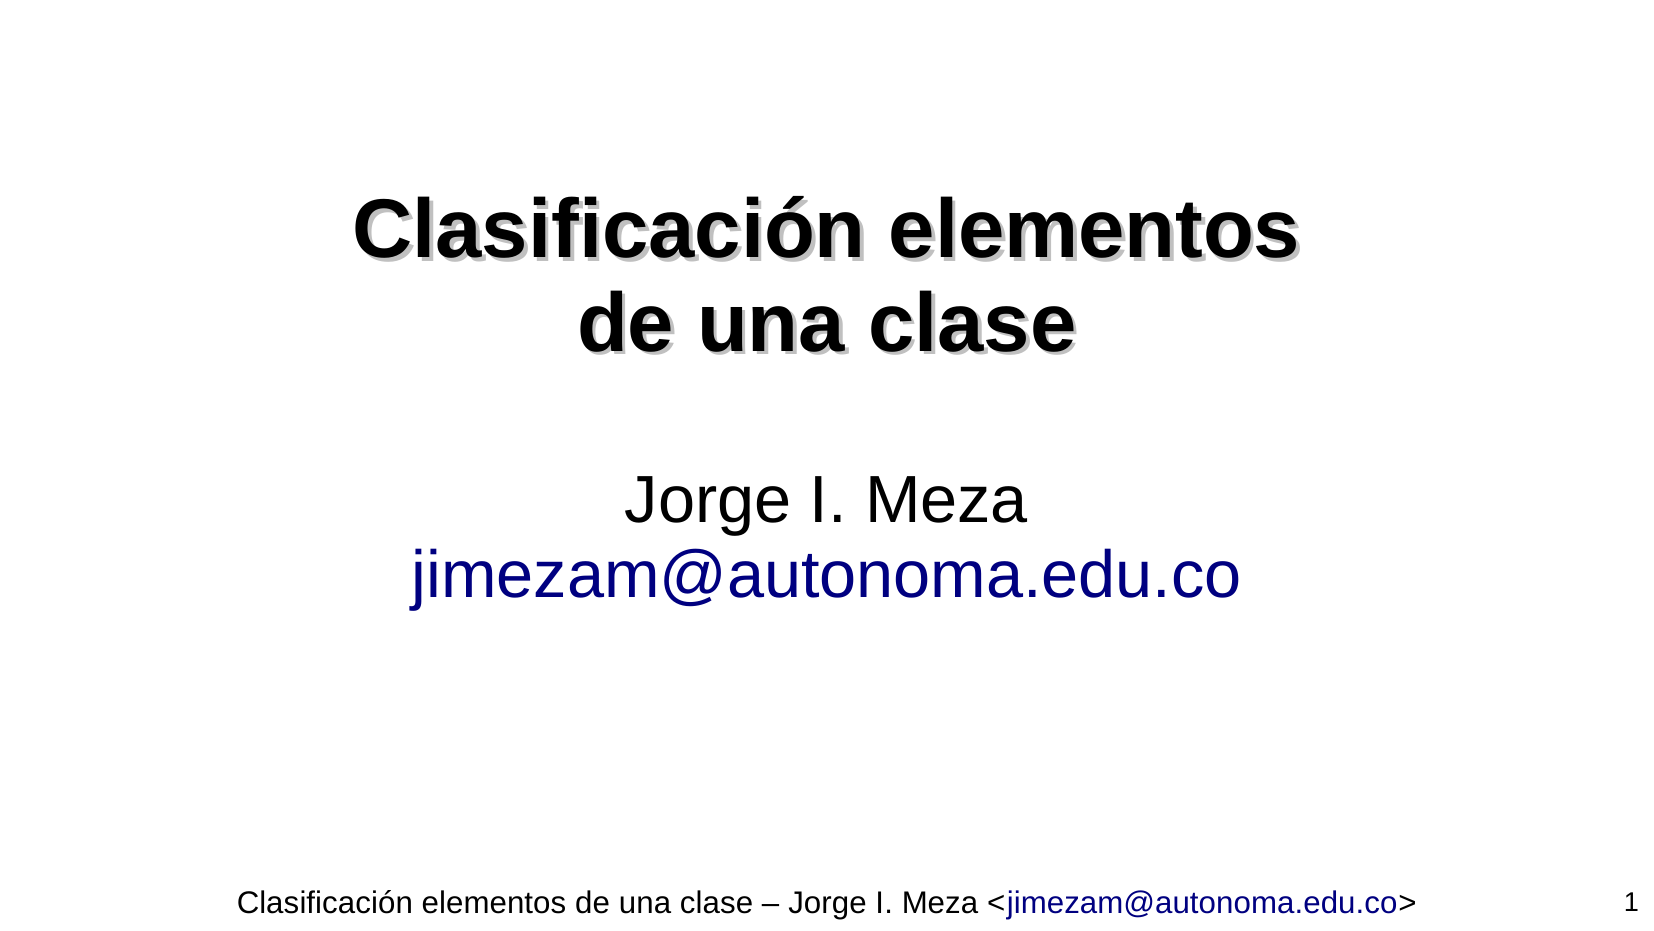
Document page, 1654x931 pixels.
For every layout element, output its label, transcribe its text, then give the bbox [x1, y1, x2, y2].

subtitle Clasificación elementos de una clase Jorge I. Meza jimezam@autonoma.edu.co [82, 37, 1571, 757]
